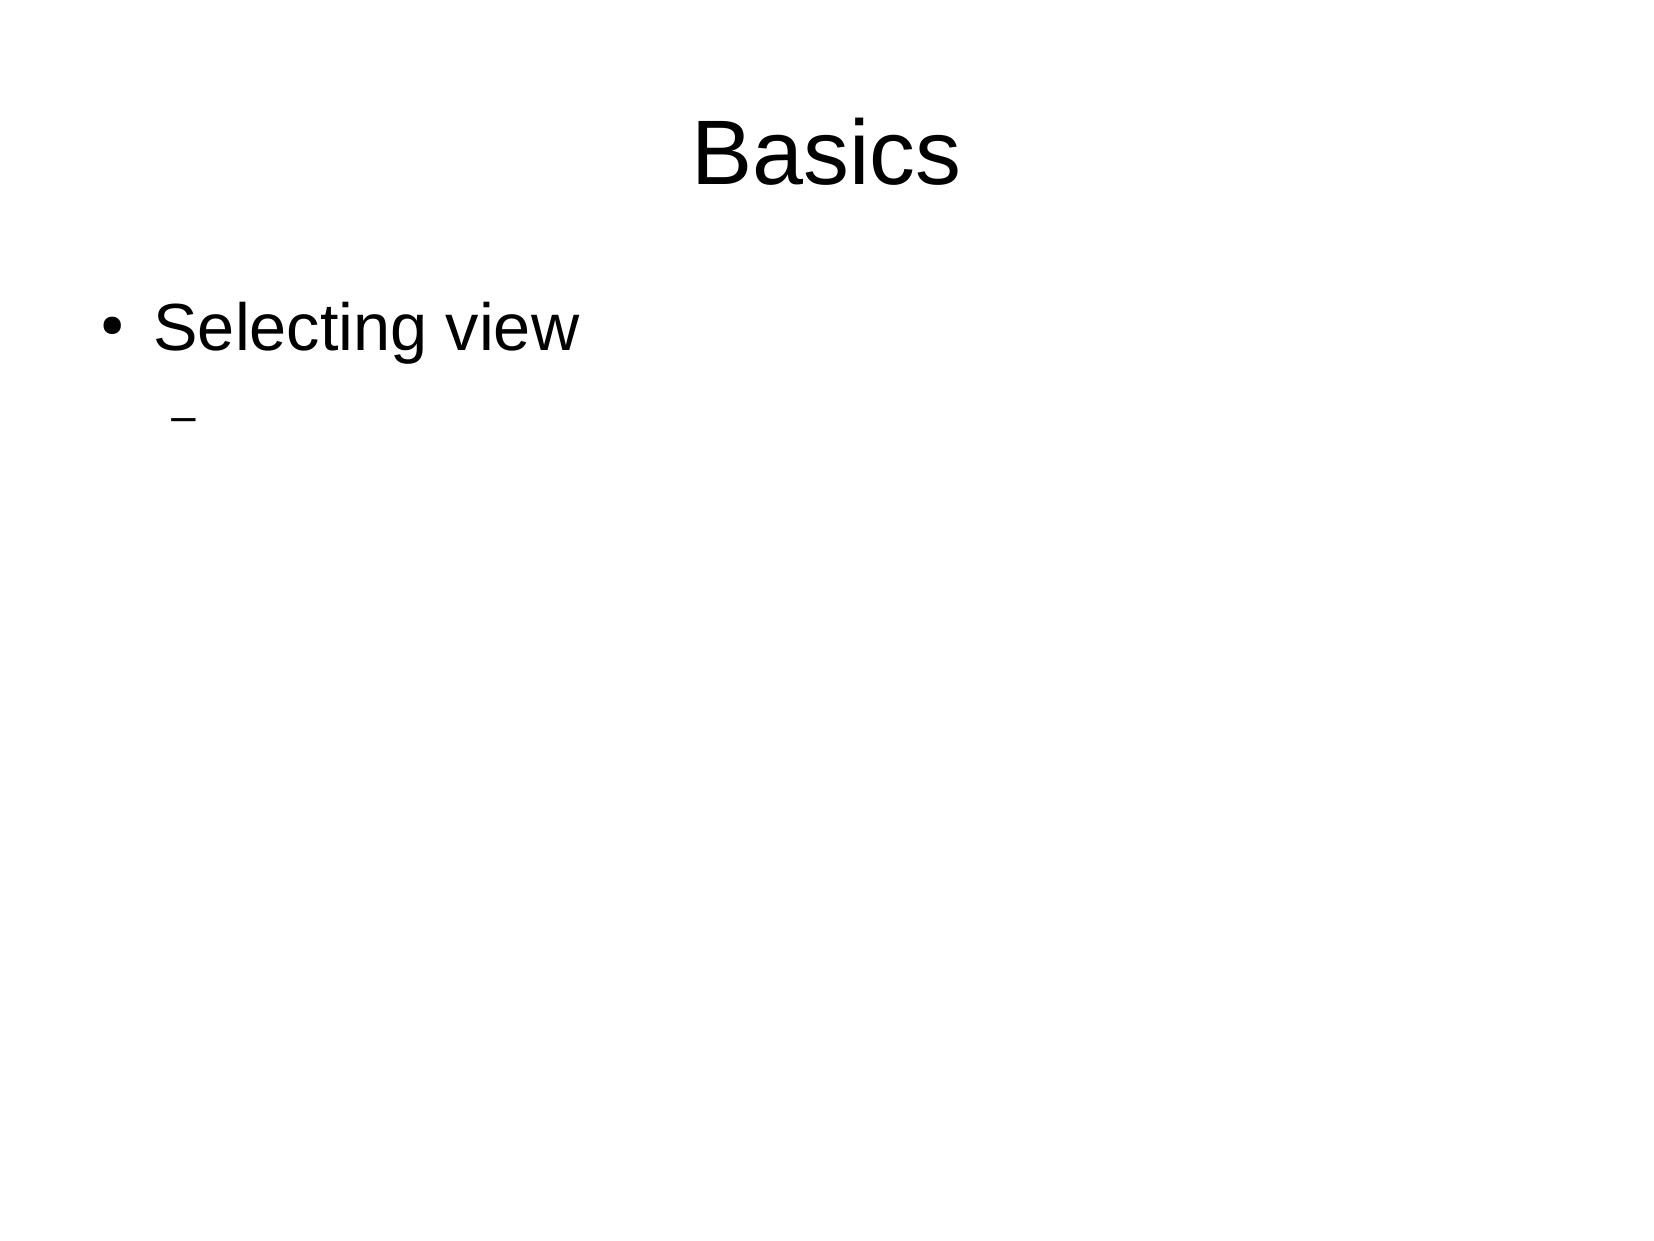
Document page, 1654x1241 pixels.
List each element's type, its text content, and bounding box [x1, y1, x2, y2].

list Selecting view [82, 290, 1571, 1010]
title Basics [82, 49, 1571, 257]
